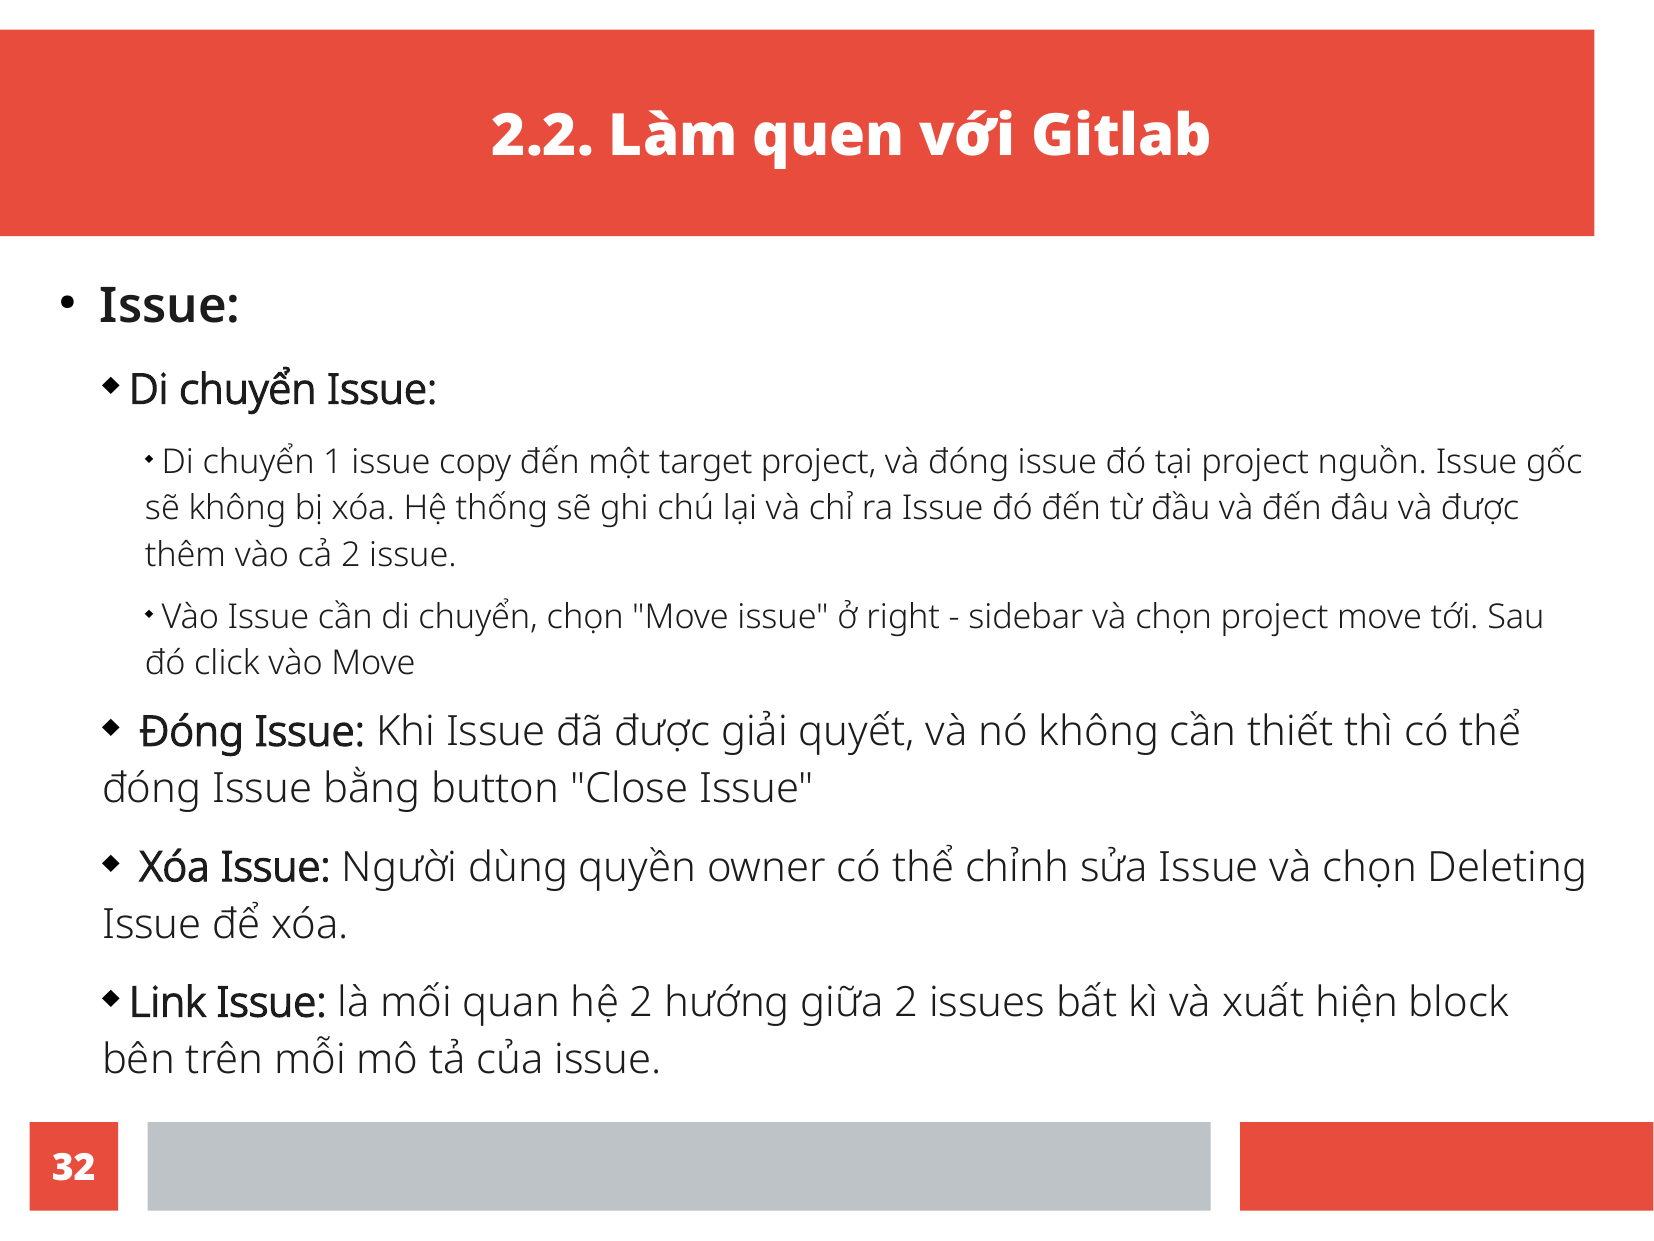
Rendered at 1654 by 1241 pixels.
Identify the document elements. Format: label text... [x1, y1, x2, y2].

list Issue: Di chuyển Issue: Di chuyển 1 issue copy đến một target project, và đóng issue đó tại project nguồn. Issue gốc sẽ không bị xóa. Hệ thống sẽ ghi chú lại và chỉ ra Issue đó đến từ đầu và đến đâu và được thêm vào cả 2 issue. Vào Issue cần di chuyển, chọn "Move issue" ở right - sidebar và chọn project move tới. Sau đó click vào Move Đóng Issue: Khi Issue đã được giải quyết, và nó không cần thiết thì có thể đóng Issue bằng button "Close Issue" Xóa Issue: Người dùng quyền owner có thể chỉnh sửa Issue và chọn Deleting Issue để xóa. Link Issue: là mối quan hệ 2 hướng giữa 2 issues bất kì và xuất hiện block bên trên mỗi mô tả của issue. [59, 270, 1591, 1093]
title 2.2. Làm quen với Gitlab [59, 59, 1595, 207]
